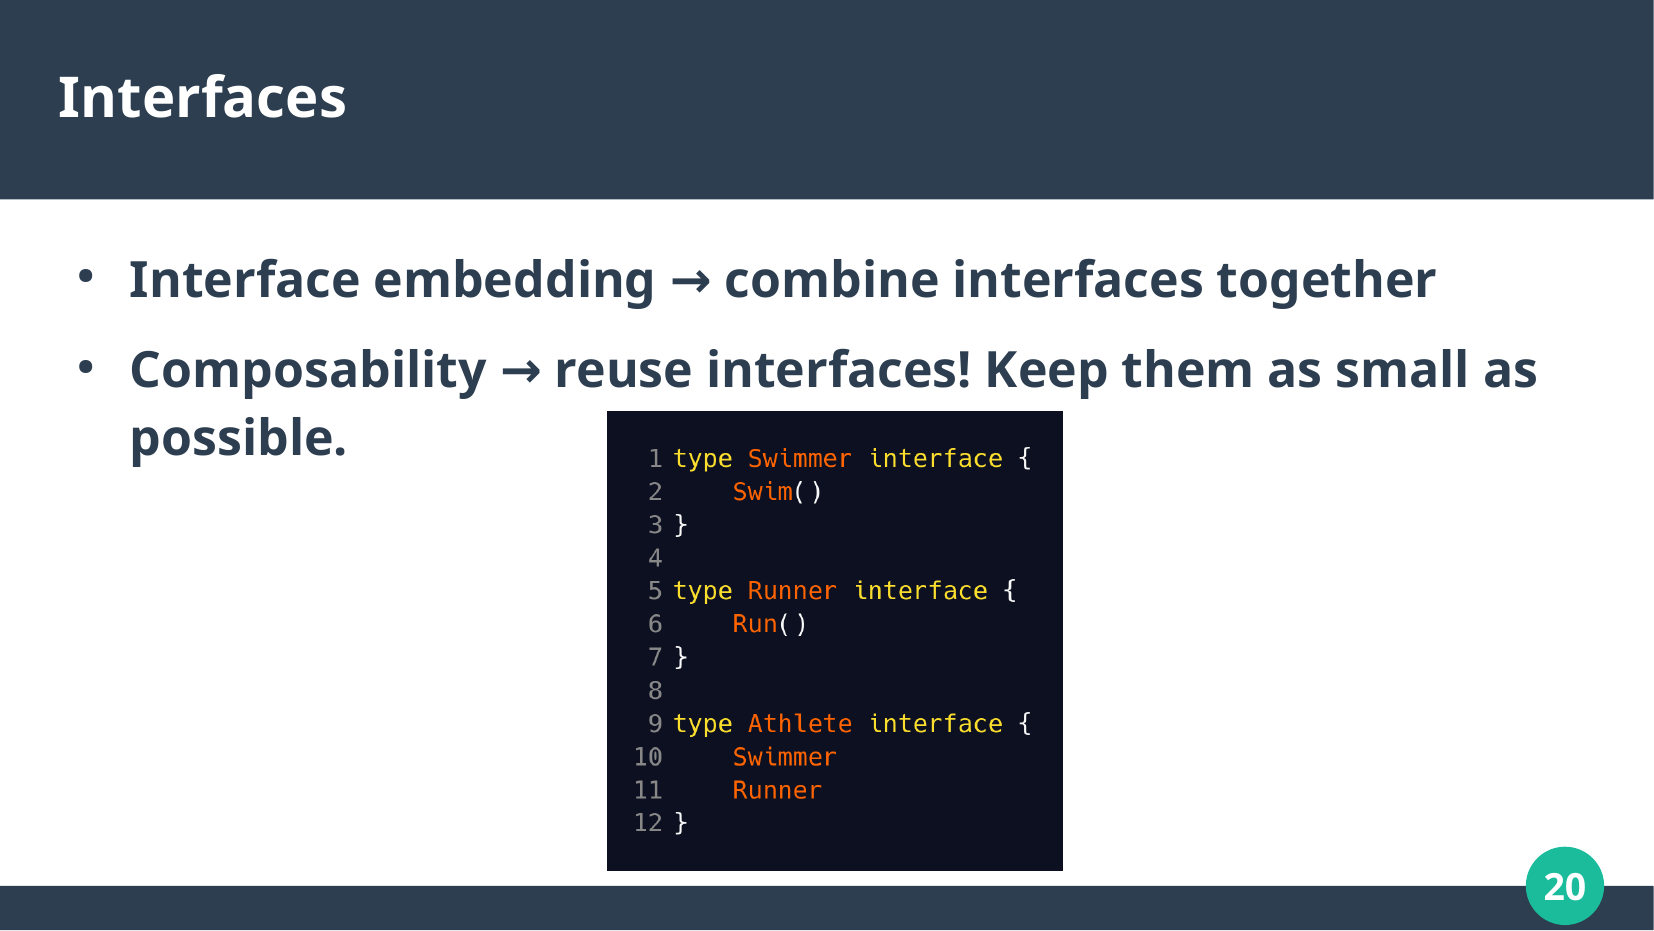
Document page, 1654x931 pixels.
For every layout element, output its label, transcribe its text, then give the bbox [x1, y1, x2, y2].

title Interfaces [59, 37, 1595, 155]
list Interface embedding → combine interfaces together Composability → reuse interfaces! Keep them as small as possible. [59, 243, 1595, 488]
picture [607, 411, 1063, 871]
